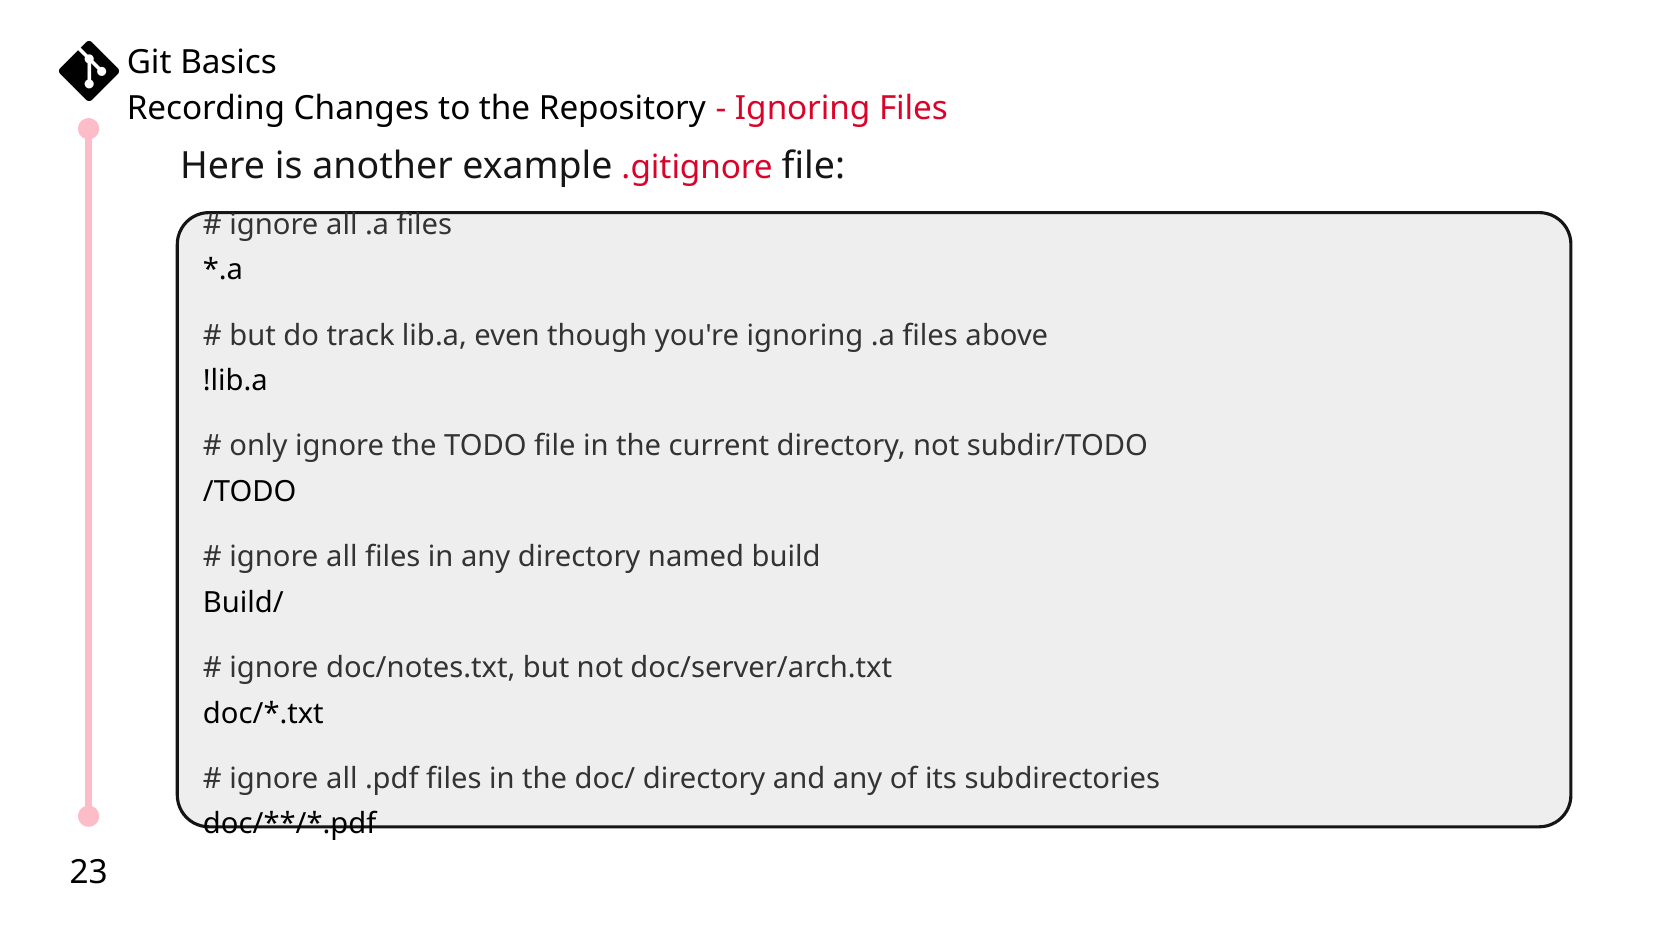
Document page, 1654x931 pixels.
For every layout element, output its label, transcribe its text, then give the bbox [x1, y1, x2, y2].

picture [59, 41, 119, 101]
text_box Here is another example .gitignore file: [165, 124, 1359, 201]
text_box Git Basics Recording Changes to the Repository - Ignoring Files [112, 31, 1506, 113]
text_box # ignore all .a files *.a # but do track lib.a, even though you're ignoring .a files above !lib.a # only ignore the TODO file in the current directory, not subdir/TODO /TODO # ignore all files in any directory named build Build/ # ignore doc/notes.txt, but not doc/server/arch.txt doc/*.txt # ignore all .pdf files in the doc/ directory and any of its subdirectories doc/**/*.pdf [177, 212, 1571, 827]
text_box 23 [47, 840, 130, 889]
